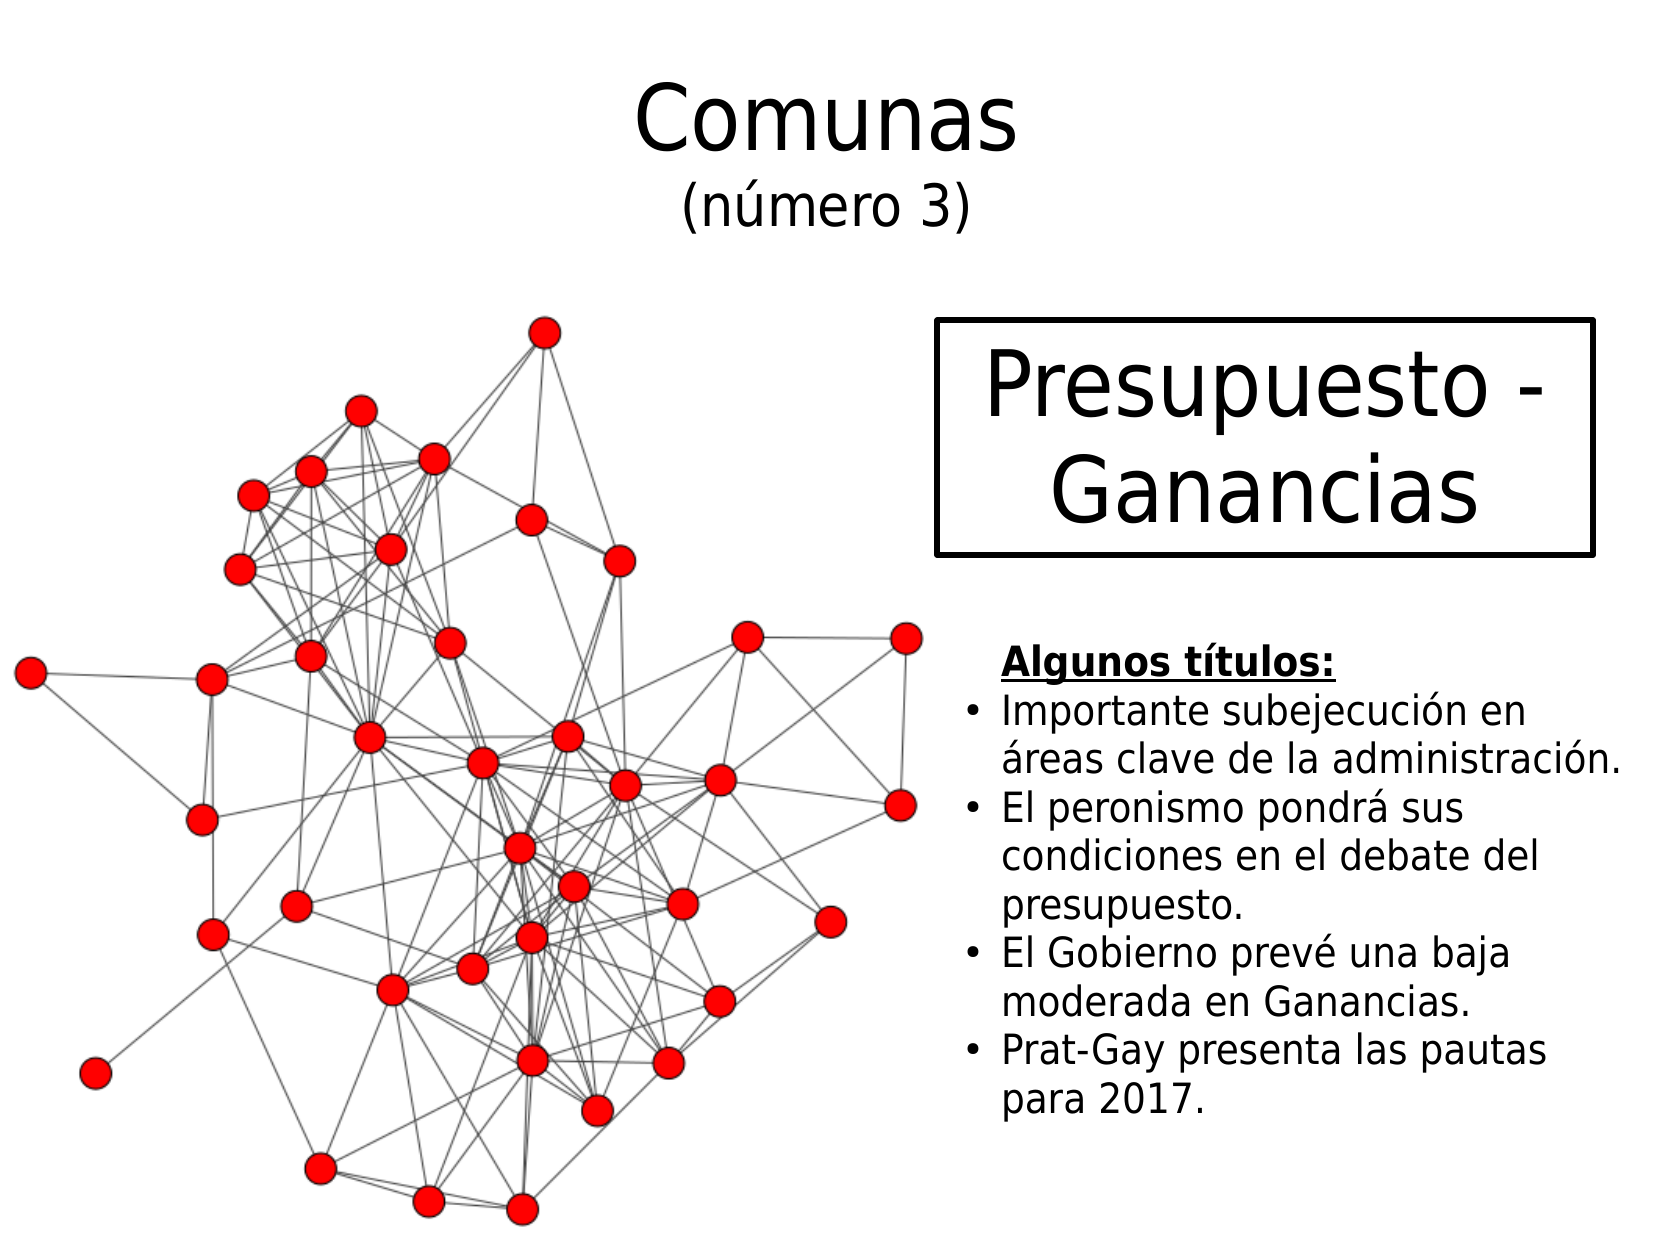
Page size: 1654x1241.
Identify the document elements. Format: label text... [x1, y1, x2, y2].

text_box Algunos títulos: Importante subejecución en áreas clave de la administración. El peronismo pondrá sus condiciones en el debate del presupuesto. El Gobierno prevé una baja moderada en Ganancias. Prat-Gay presenta las pautas para 2017. [950, 630, 1649, 1136]
picture [0, 302, 938, 1241]
title Comunas (número 3) [82, 31, 1571, 275]
text_box Presupuesto - Ganancias [937, 320, 1593, 556]
